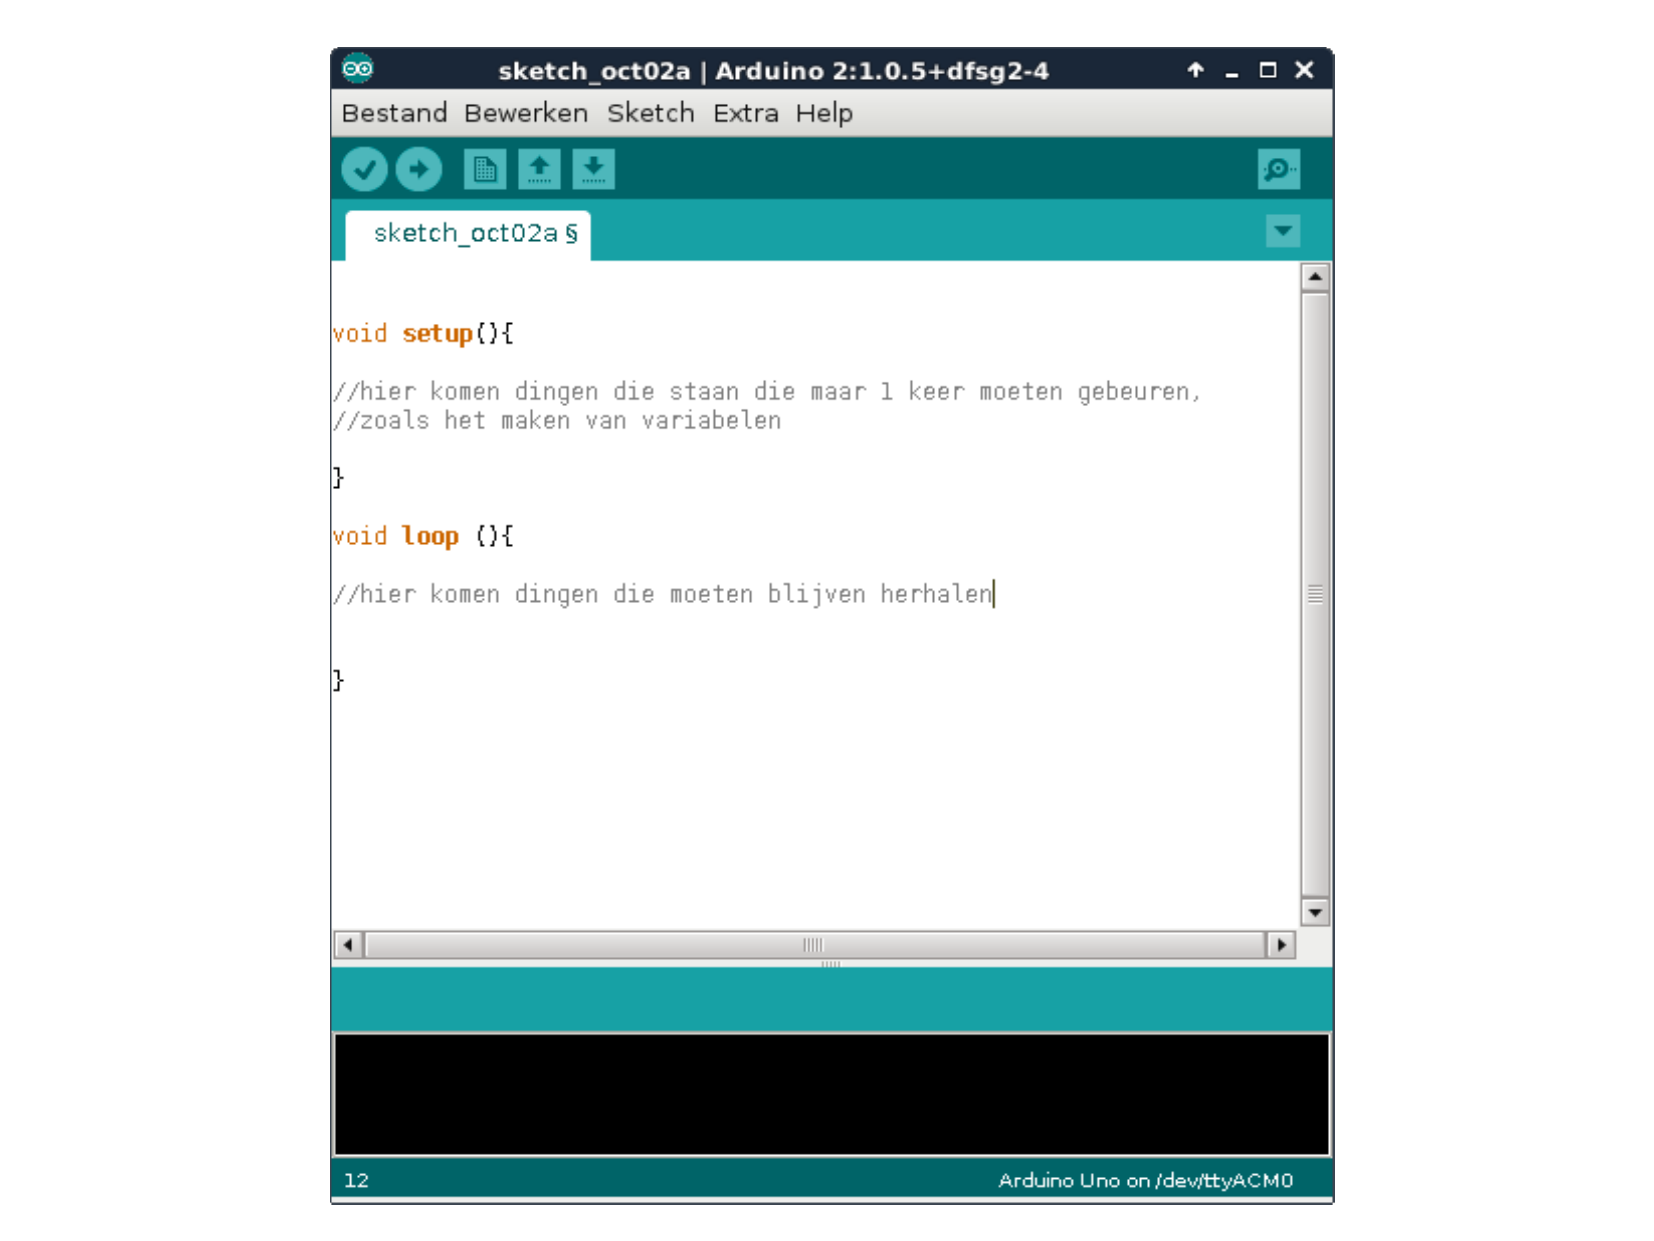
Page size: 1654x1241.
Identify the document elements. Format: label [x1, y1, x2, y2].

picture [330, 47, 1335, 1205]
